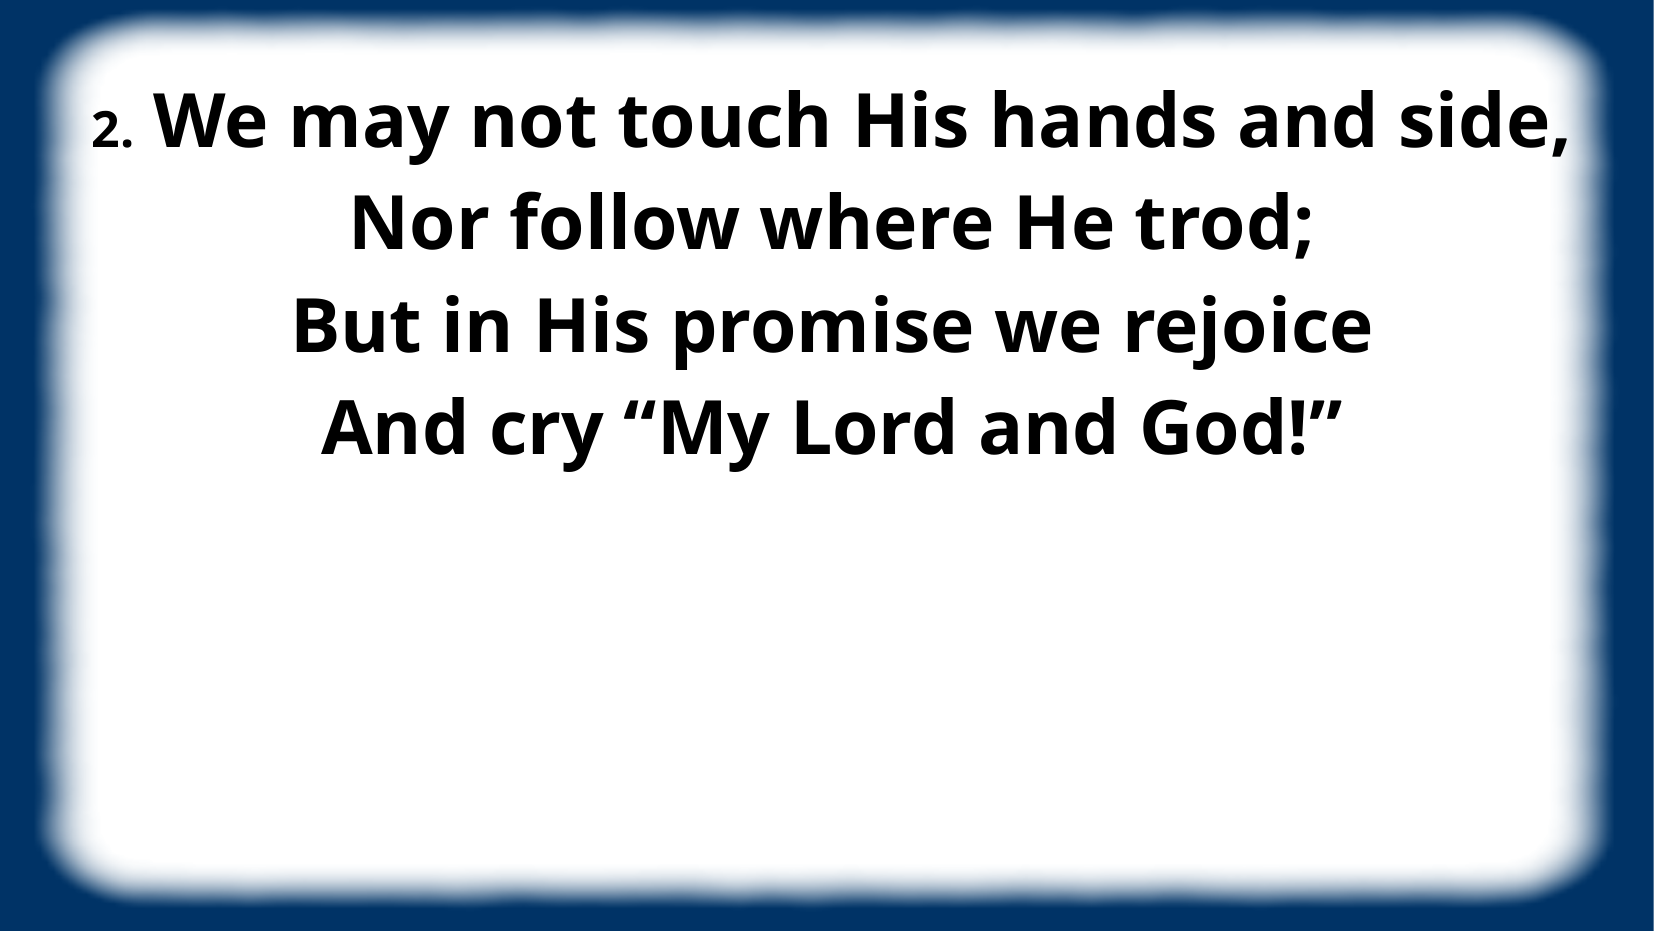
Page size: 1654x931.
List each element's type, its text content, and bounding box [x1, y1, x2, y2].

text_box 2. We may not touch His hands and side, Nor follow where He trod; But in His promise we rejoice And cry “My Lord and God!” [75, 60, 1591, 475]
picture [0, 0, 1654, 931]
